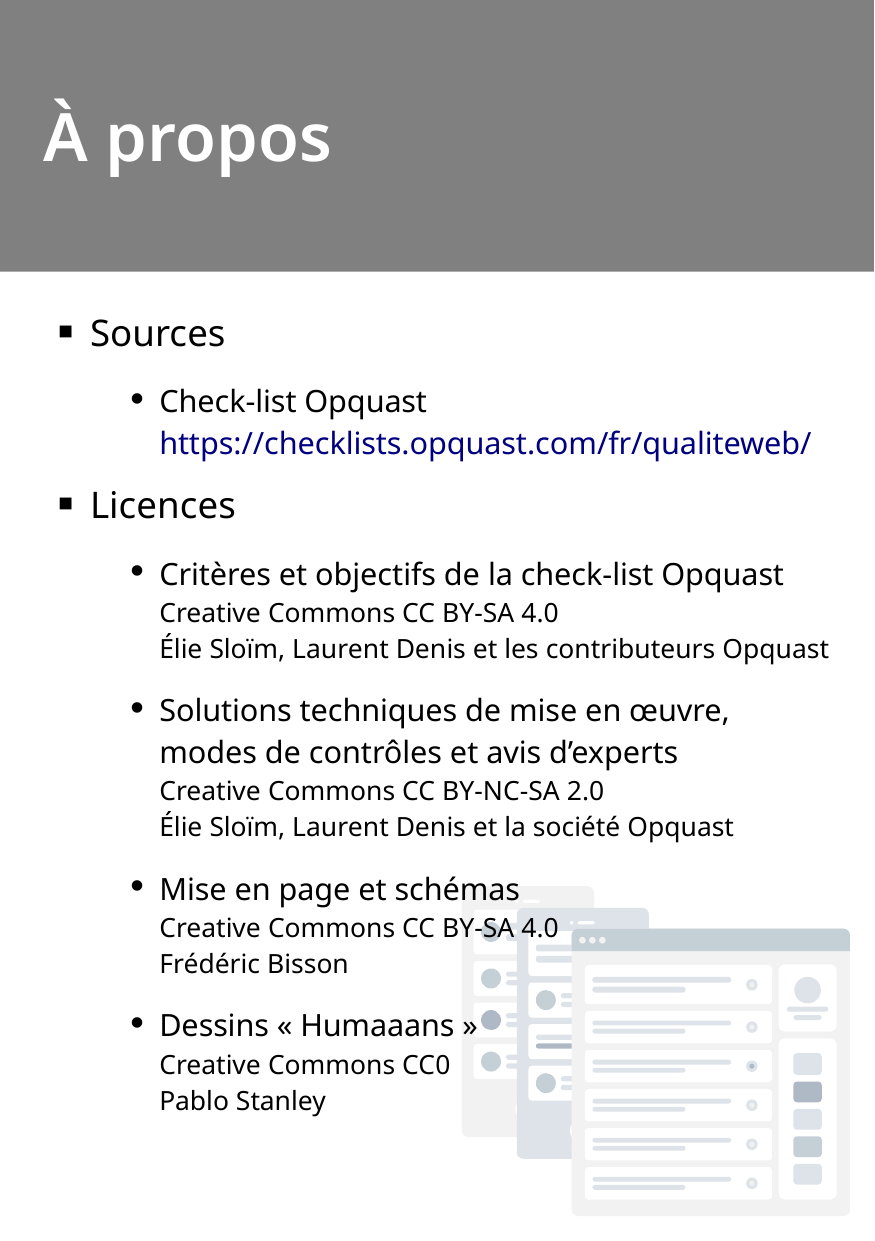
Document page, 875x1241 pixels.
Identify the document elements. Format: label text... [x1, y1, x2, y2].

title À propos [43, 32, 831, 240]
list Sources Check-list Opquasthttps://checklists.opquast.com/fr/qualiteweb/ Licences Critères et objectifs de la check-list Opquast Creative Commons CC BY-SA 4.0 Élie Sloïm, Laurent Denis et les contributeurs Opquast Solutions techniques de mise en œuvre, modes de contrôles et avis d’experts Creative Commons CC BY-NC-SA 2.0 Élie Sloïm, Laurent Denis et la société Opquast Mise en page et schémas Creative Commons CC BY-SA 4.0 Frédéric Bisson Dessins « Humaaans » Creative Commons CC0 Pablo Stanley [43, 307, 831, 1193]
picture [461, 885, 851, 1217]
